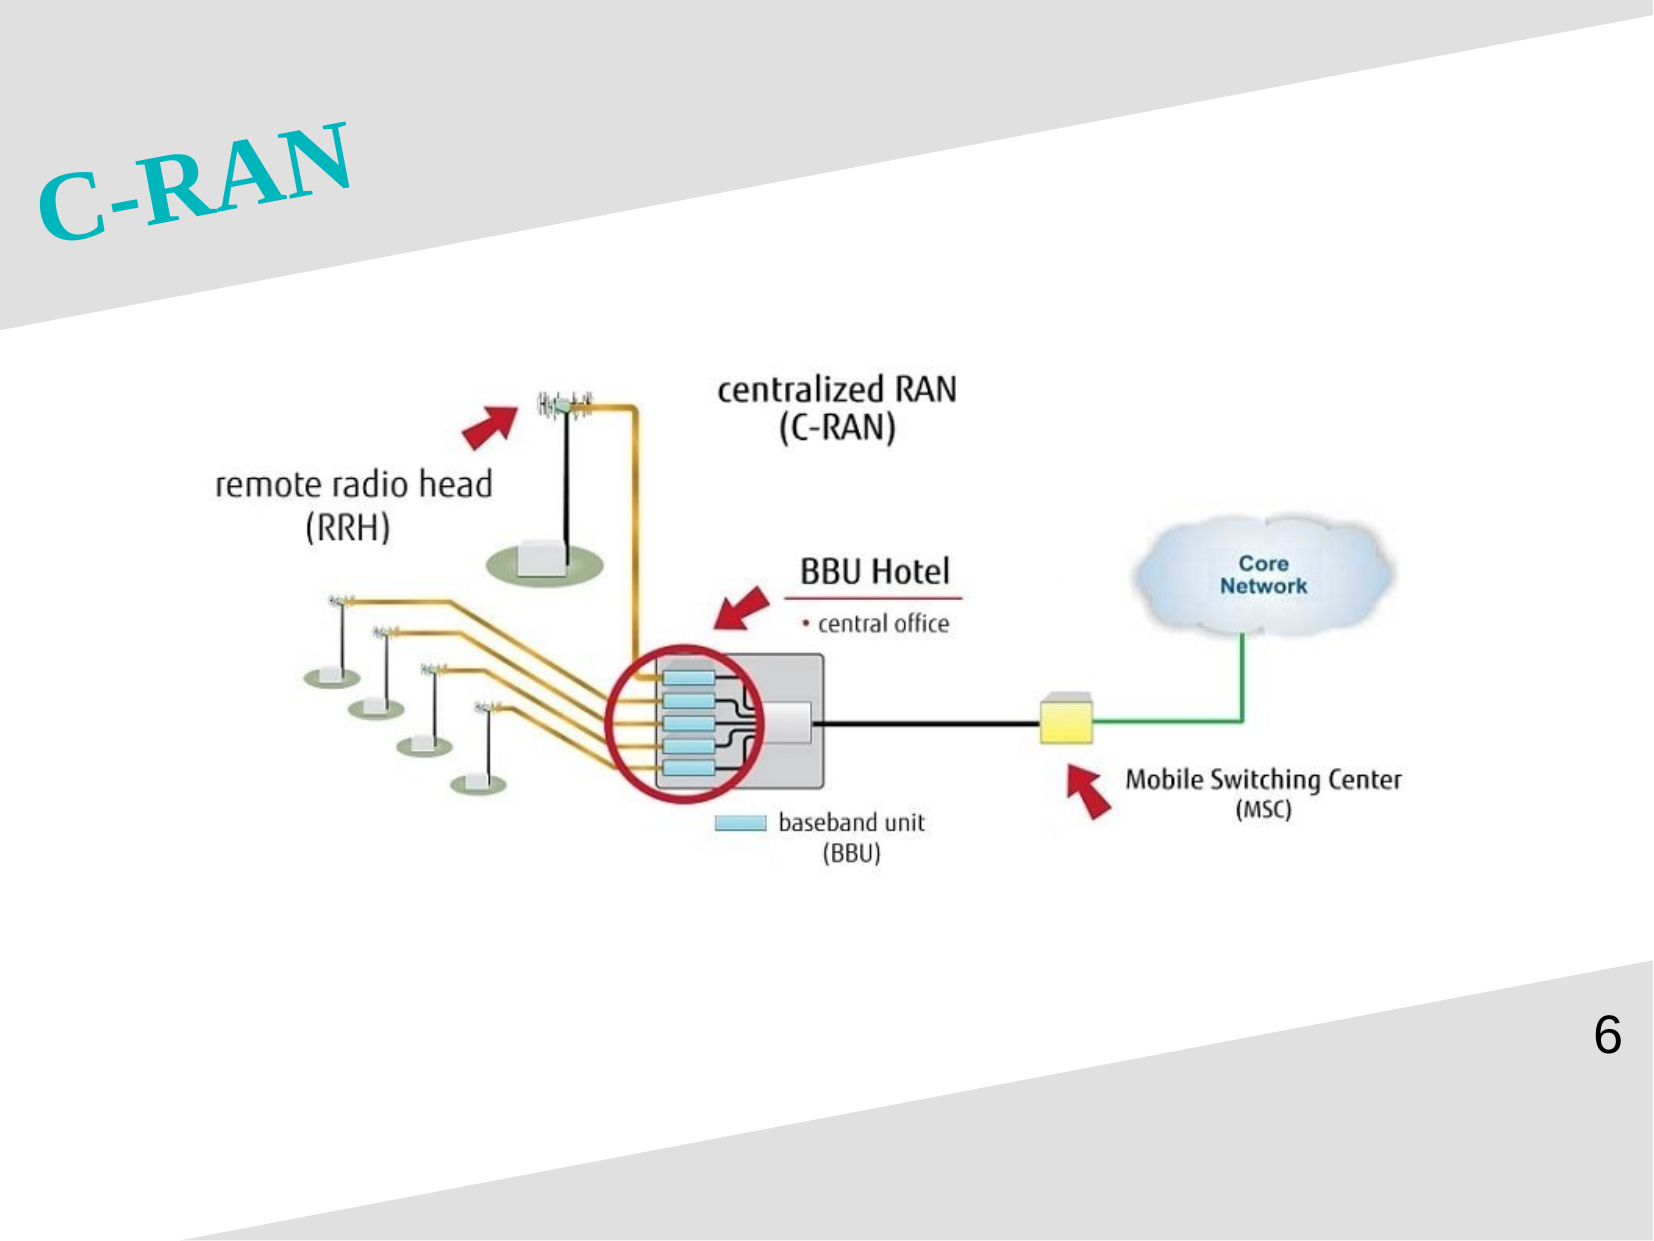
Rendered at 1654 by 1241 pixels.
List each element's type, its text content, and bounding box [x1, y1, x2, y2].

picture [195, 353, 1445, 901]
title C-RAN [16, 0, 1518, 315]
list [82, 331, 1538, 1052]
